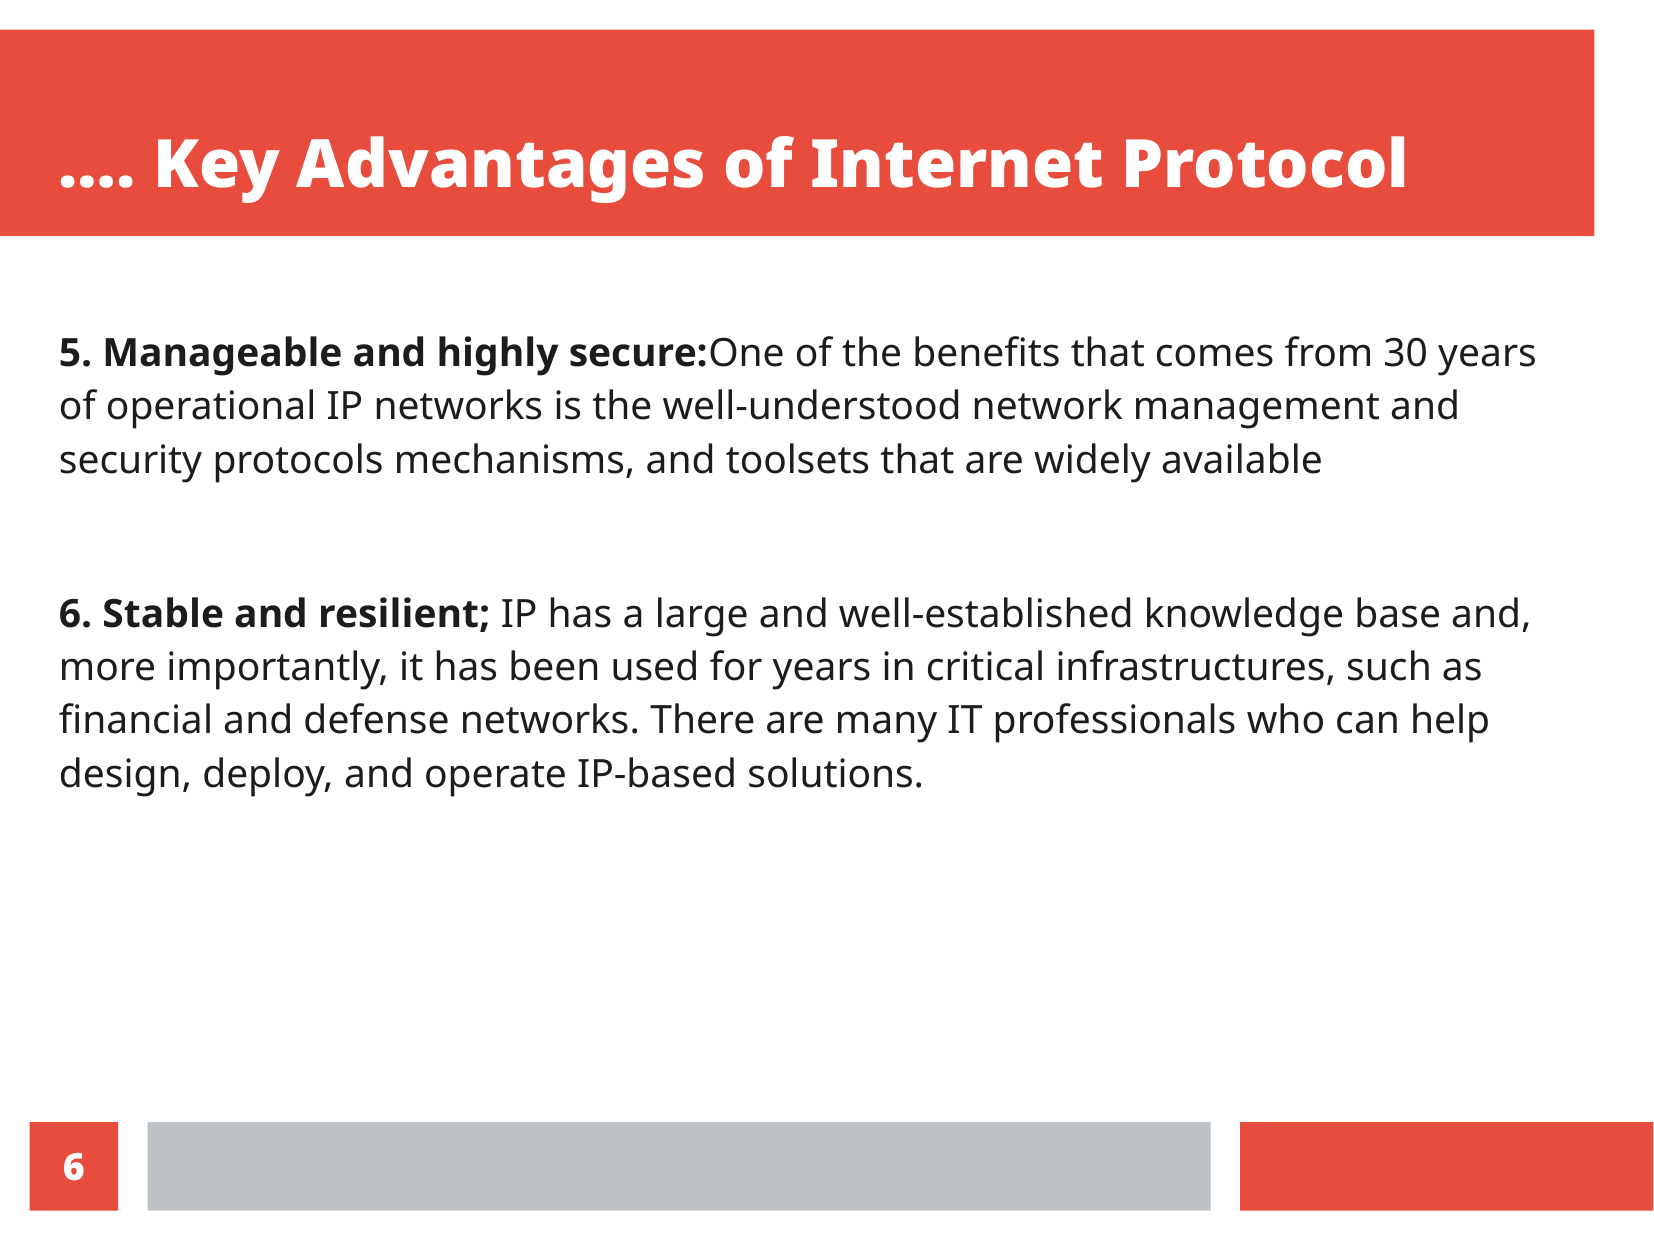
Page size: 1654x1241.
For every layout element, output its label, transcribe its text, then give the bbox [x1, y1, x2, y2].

list 5. Manageable and highly secure:One of the benefits that comes from 30 years of operational IP networks is the well-understood network management and security protocols mechanisms, and toolsets that are widely available 6. Stable and resilient; IP has a large and well-established knowledge base and, more importantly, it has been used for years in critical infrastructures, such as financial and defense networks. There are many IT professionals who can help design, deploy, and operate IP-based solutions. [59, 324, 1565, 1093]
title …. Key Advantages of Internet Protocol [59, 59, 1595, 207]
